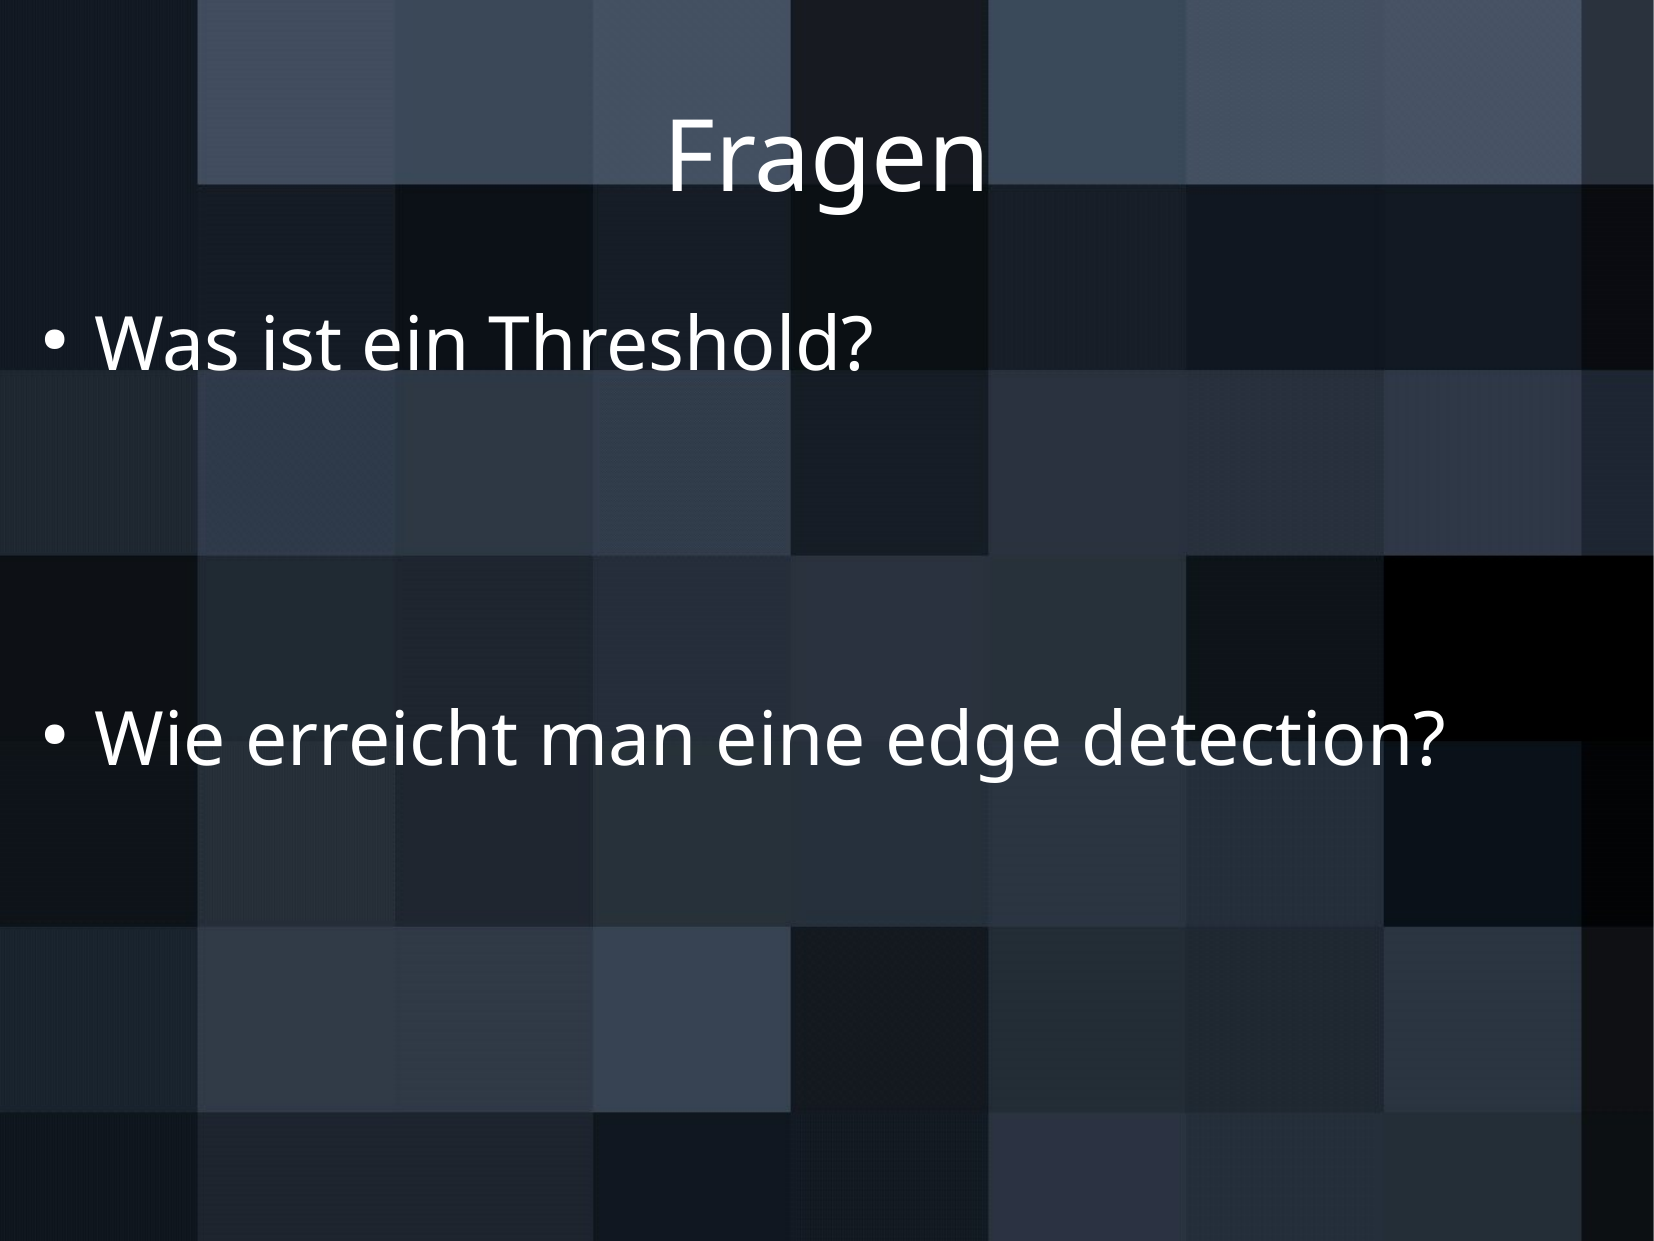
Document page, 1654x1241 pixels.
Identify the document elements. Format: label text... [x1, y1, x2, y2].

list Was ist ein Threshold? Wie erreicht man eine edge detection? [23, 290, 1571, 1010]
title Fragen [82, 49, 1571, 257]
picture [0, 0, 1654, 1241]
